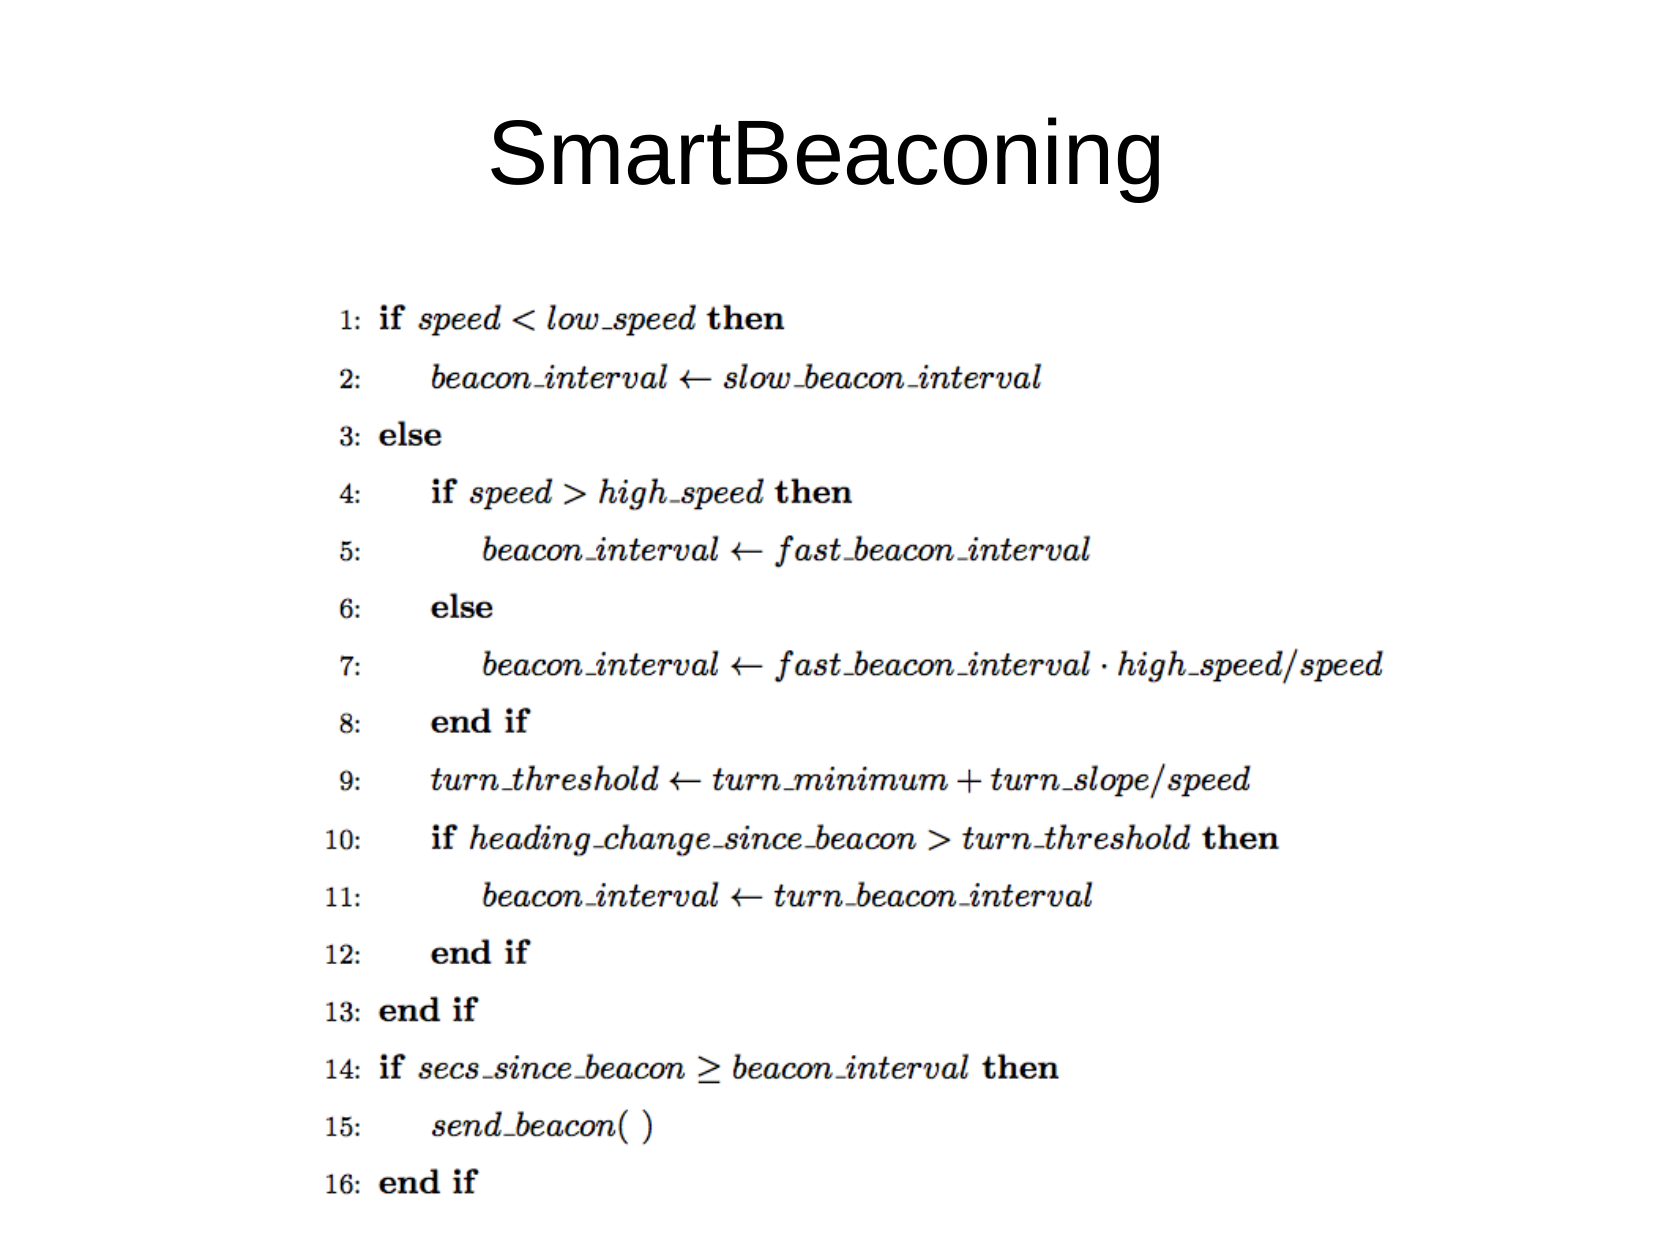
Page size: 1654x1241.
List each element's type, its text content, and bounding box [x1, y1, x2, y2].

picture [300, 269, 1420, 1221]
title SmartBeaconing [82, 49, 1571, 257]
